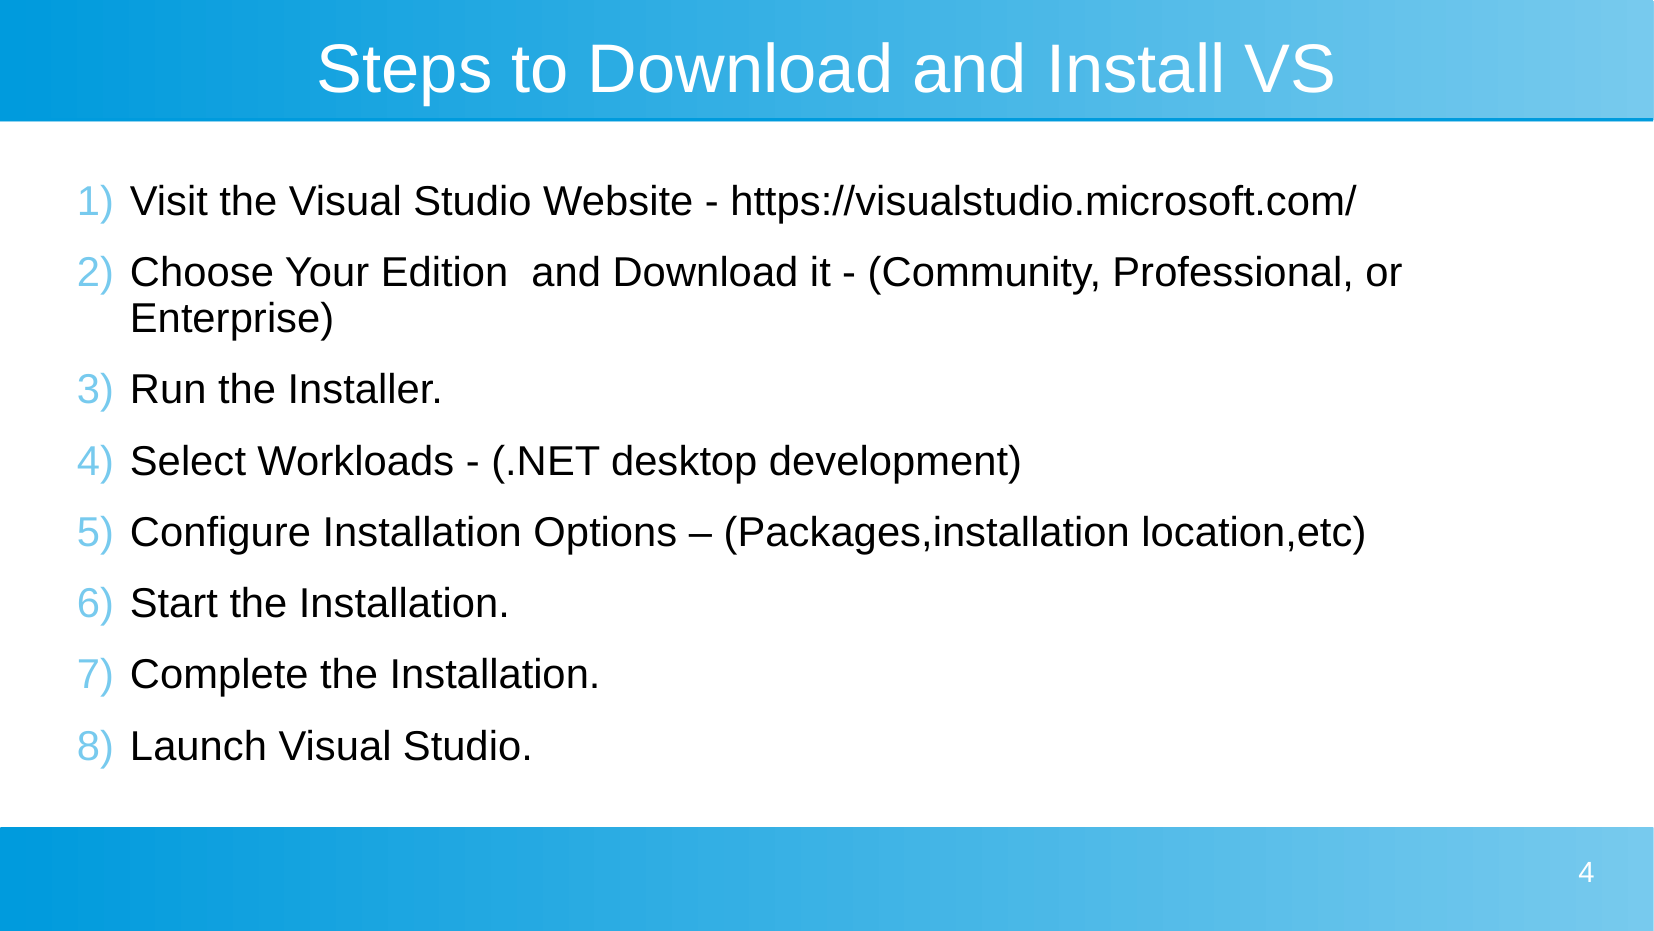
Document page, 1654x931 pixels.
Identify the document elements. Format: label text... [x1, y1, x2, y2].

title Steps to Download and Install VS [59, 29, 1595, 108]
list Visit the Visual Studio Website - https://visualstudio.microsoft.com/ Choose Your Edition and Download it - (Community, Professional, or Enterprise) Run the Installer. Select Workloads - (.NET desktop development) Configure Installation Options – (Packages,installation location,etc) Start the Installation. Complete the Installation. Launch Visual Studio. [59, 177, 1595, 768]
